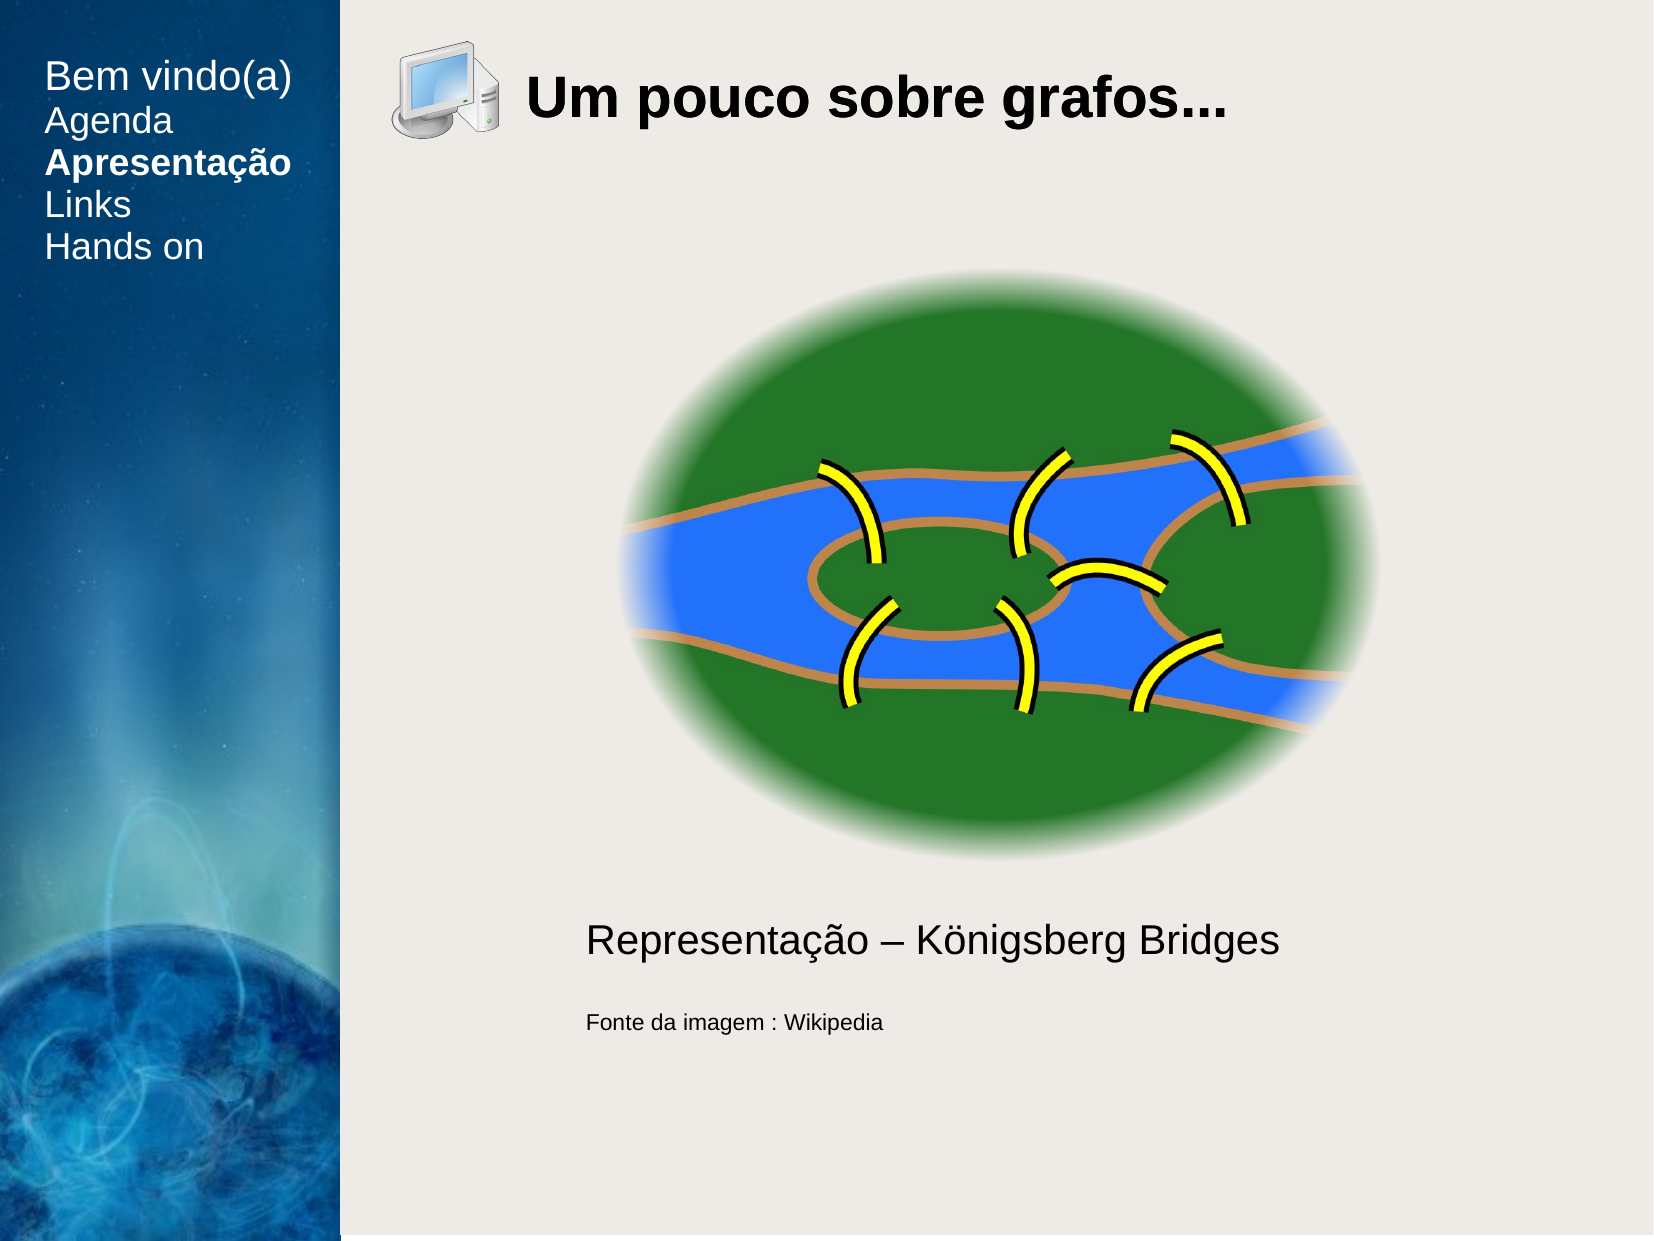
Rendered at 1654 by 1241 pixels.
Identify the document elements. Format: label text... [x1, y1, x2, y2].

picture [0, 0, 1654, 1241]
text_box Bem vindo(a) Agenda Apresentação Links Hands on [29, 45, 327, 313]
text_box Representação – Königsberg Bridges Fonte da imagem : Wikipedia [571, 909, 1469, 1090]
text_box Um pouco sobre grafos... [511, 56, 1316, 147]
